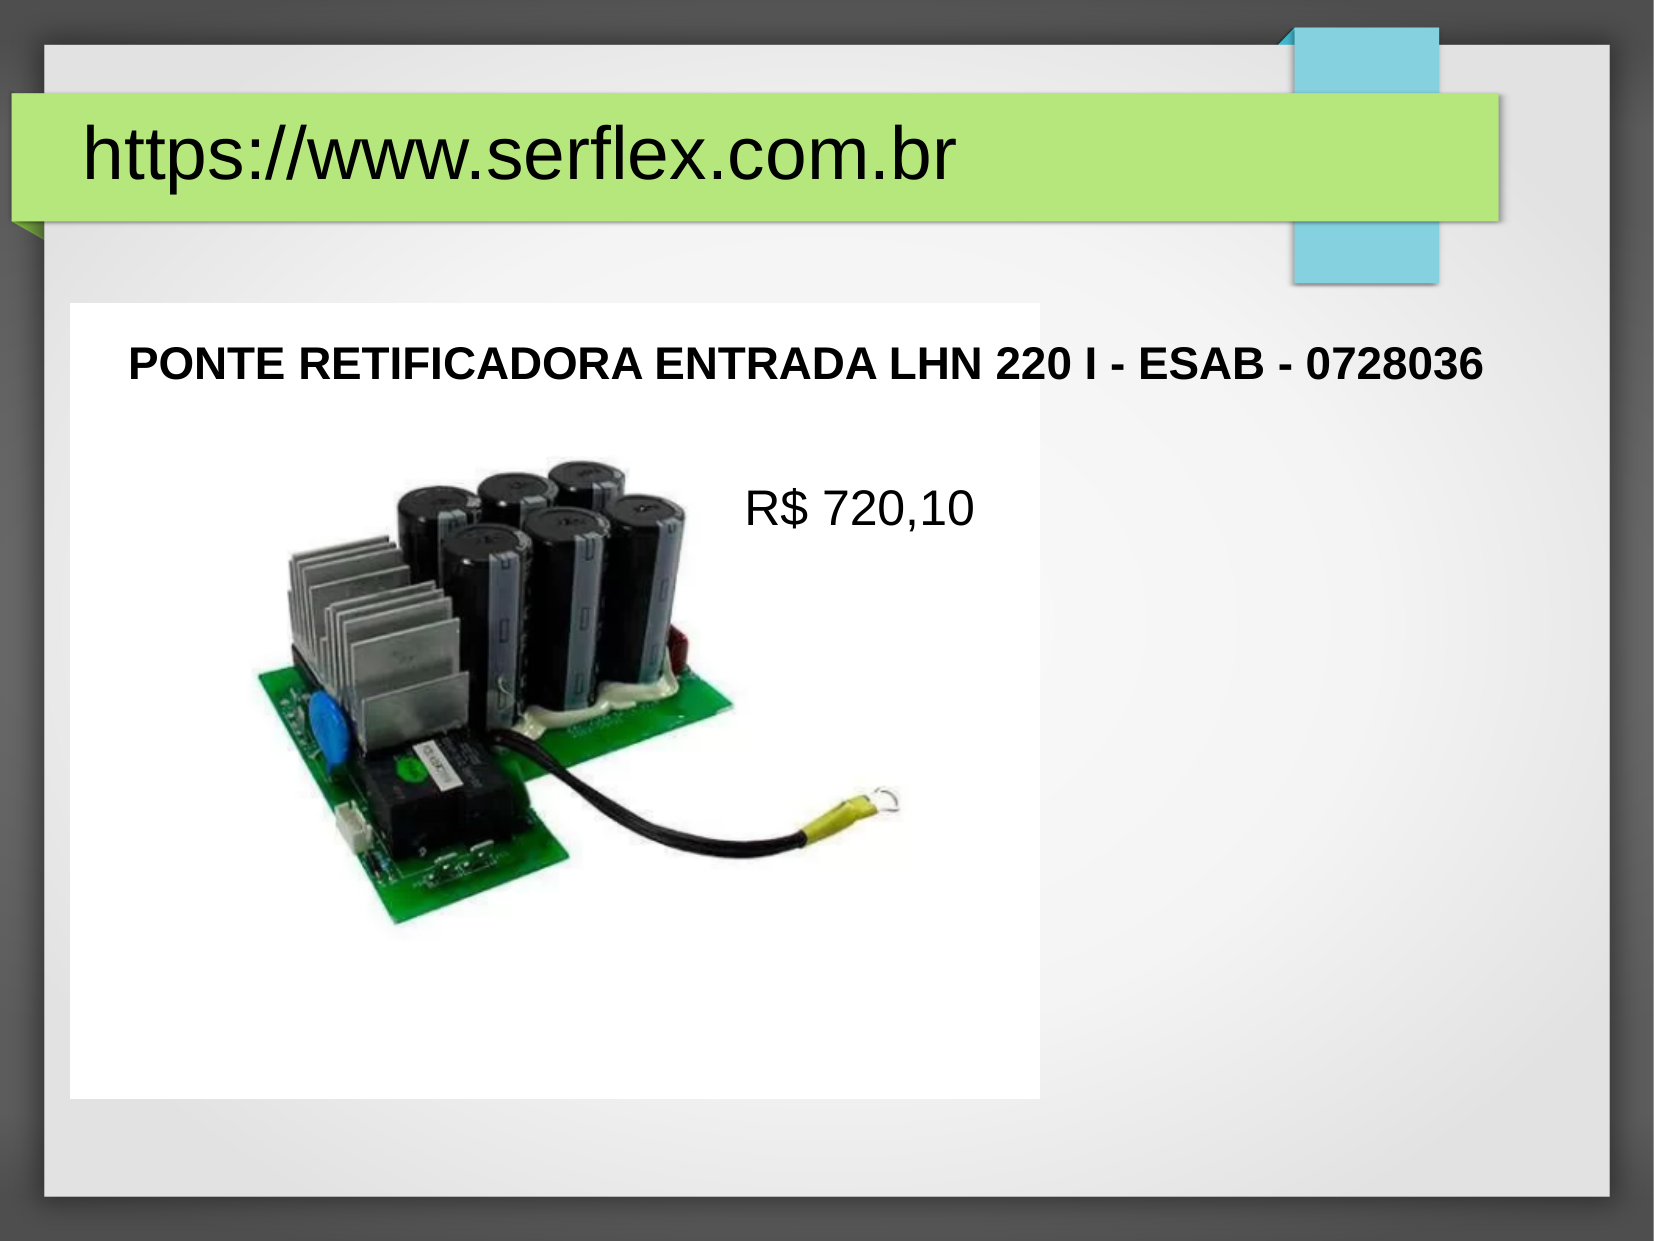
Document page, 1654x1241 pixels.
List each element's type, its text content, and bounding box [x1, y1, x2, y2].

text_box PONTE RETIFICADORA ENTRADA LHN 220 I - ESAB - 0728036 [113, 330, 1501, 445]
text_box R$ 720,10 [729, 472, 1111, 628]
picture [0, 0, 1654, 1241]
title https://www.serflex.com.br [82, 94, 1264, 213]
